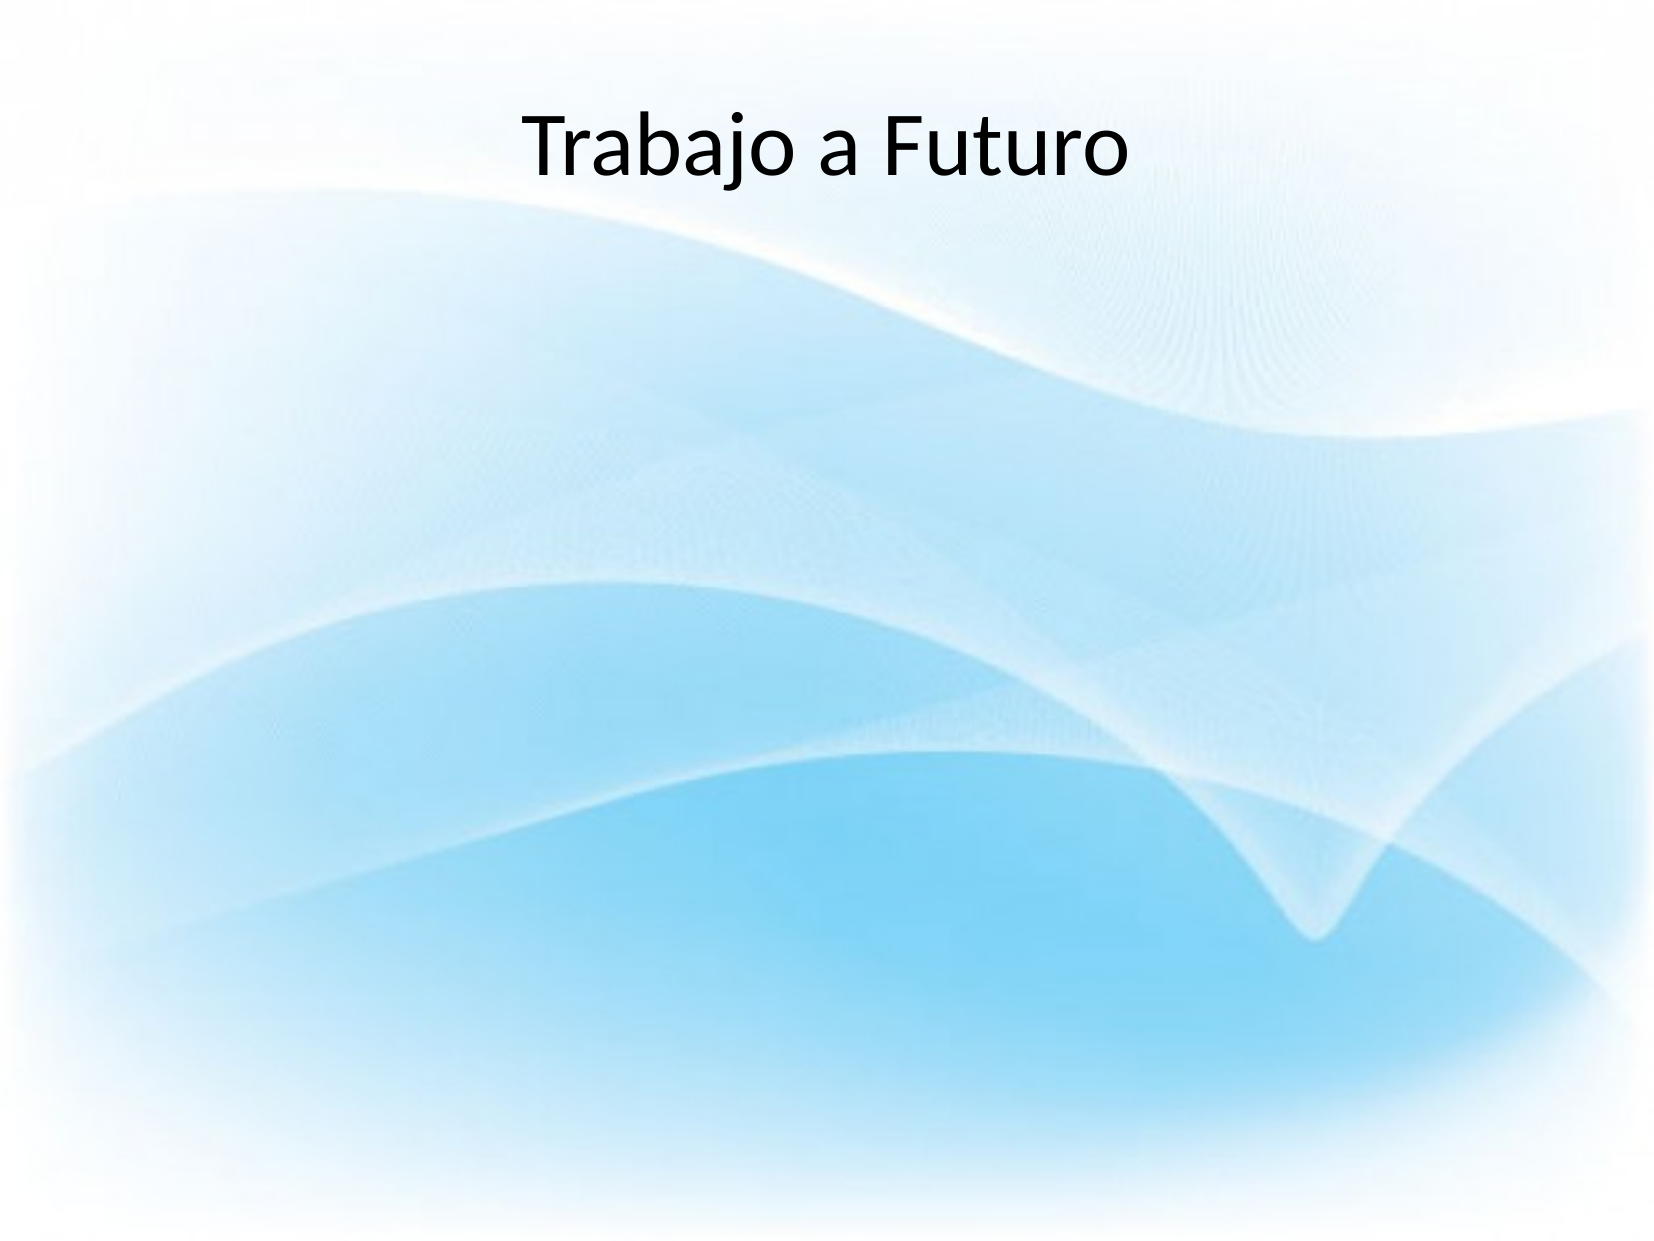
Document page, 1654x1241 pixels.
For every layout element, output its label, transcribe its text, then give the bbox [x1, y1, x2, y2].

picture [0, 0, 1654, 1241]
title Trabajo a Futuro [82, 49, 1571, 257]
